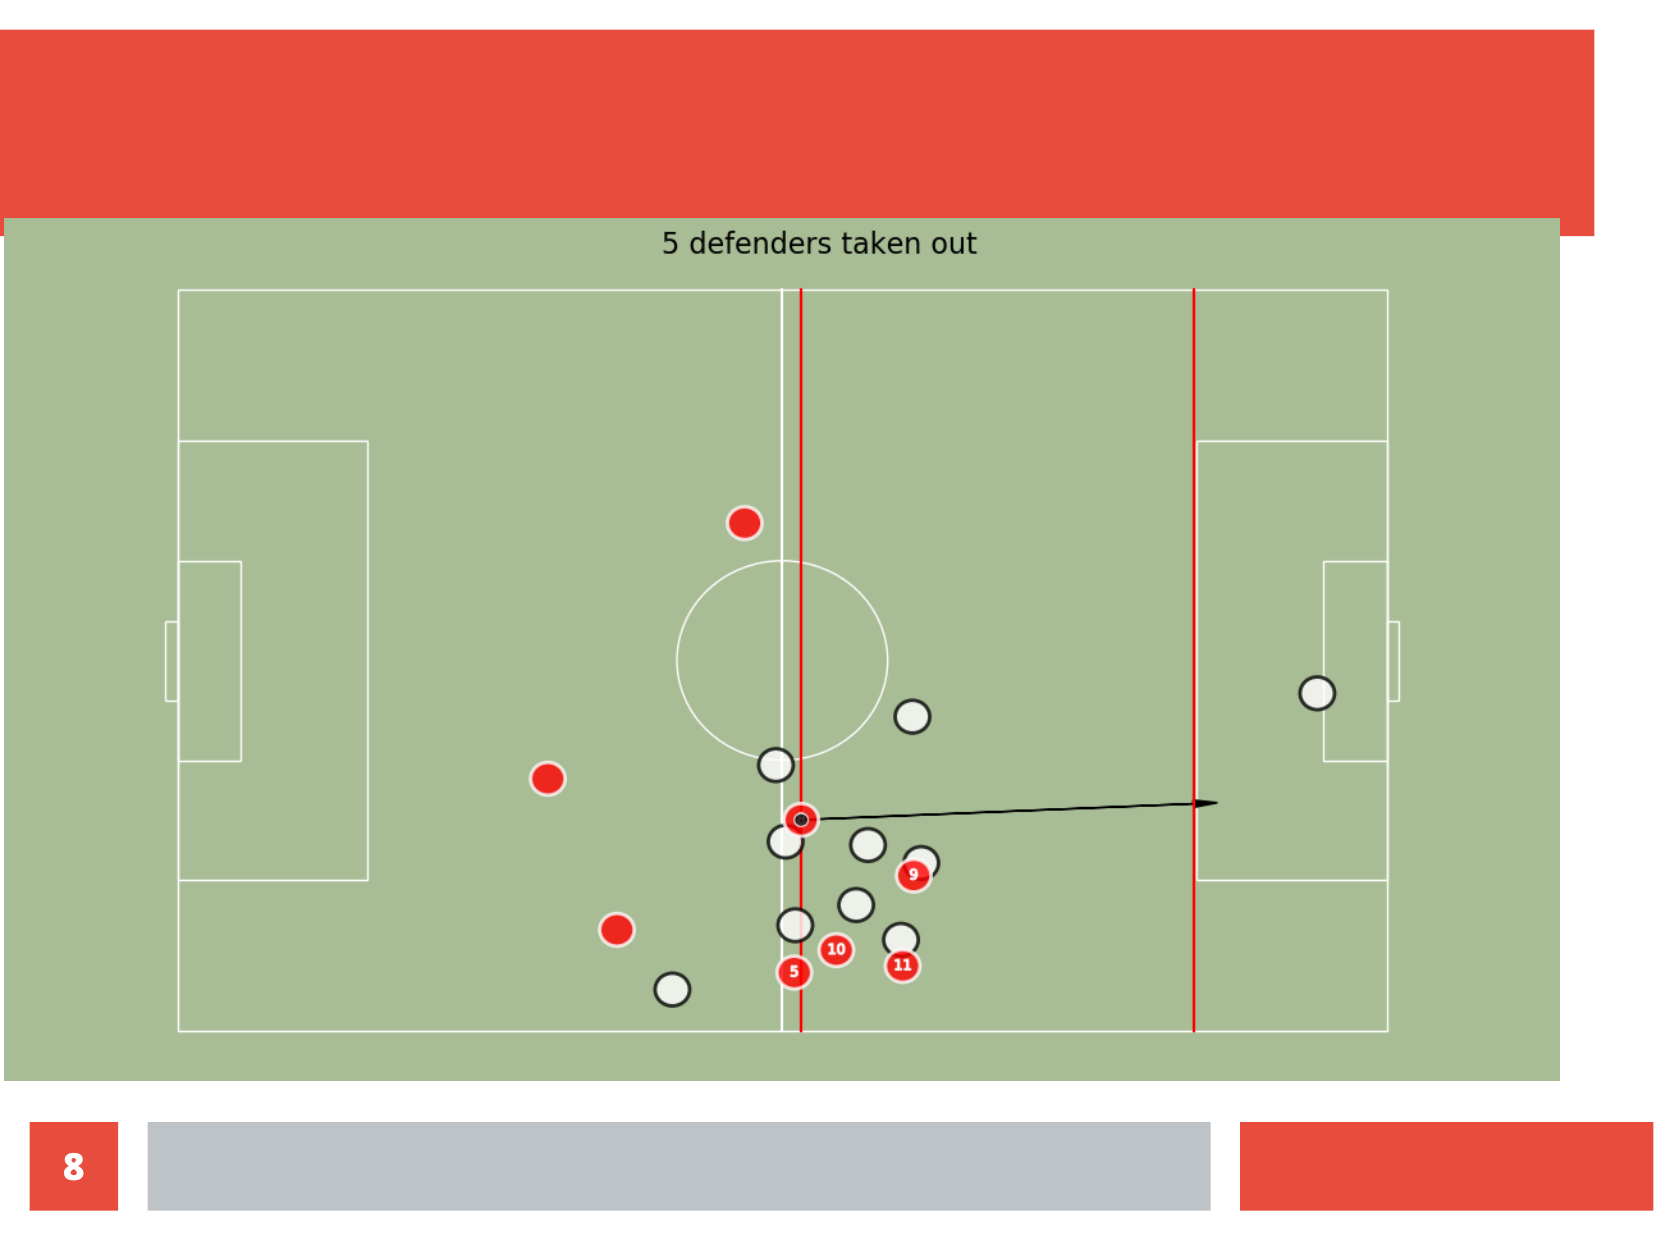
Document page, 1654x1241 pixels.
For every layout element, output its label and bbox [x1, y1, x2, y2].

picture [4, 218, 1560, 1081]
